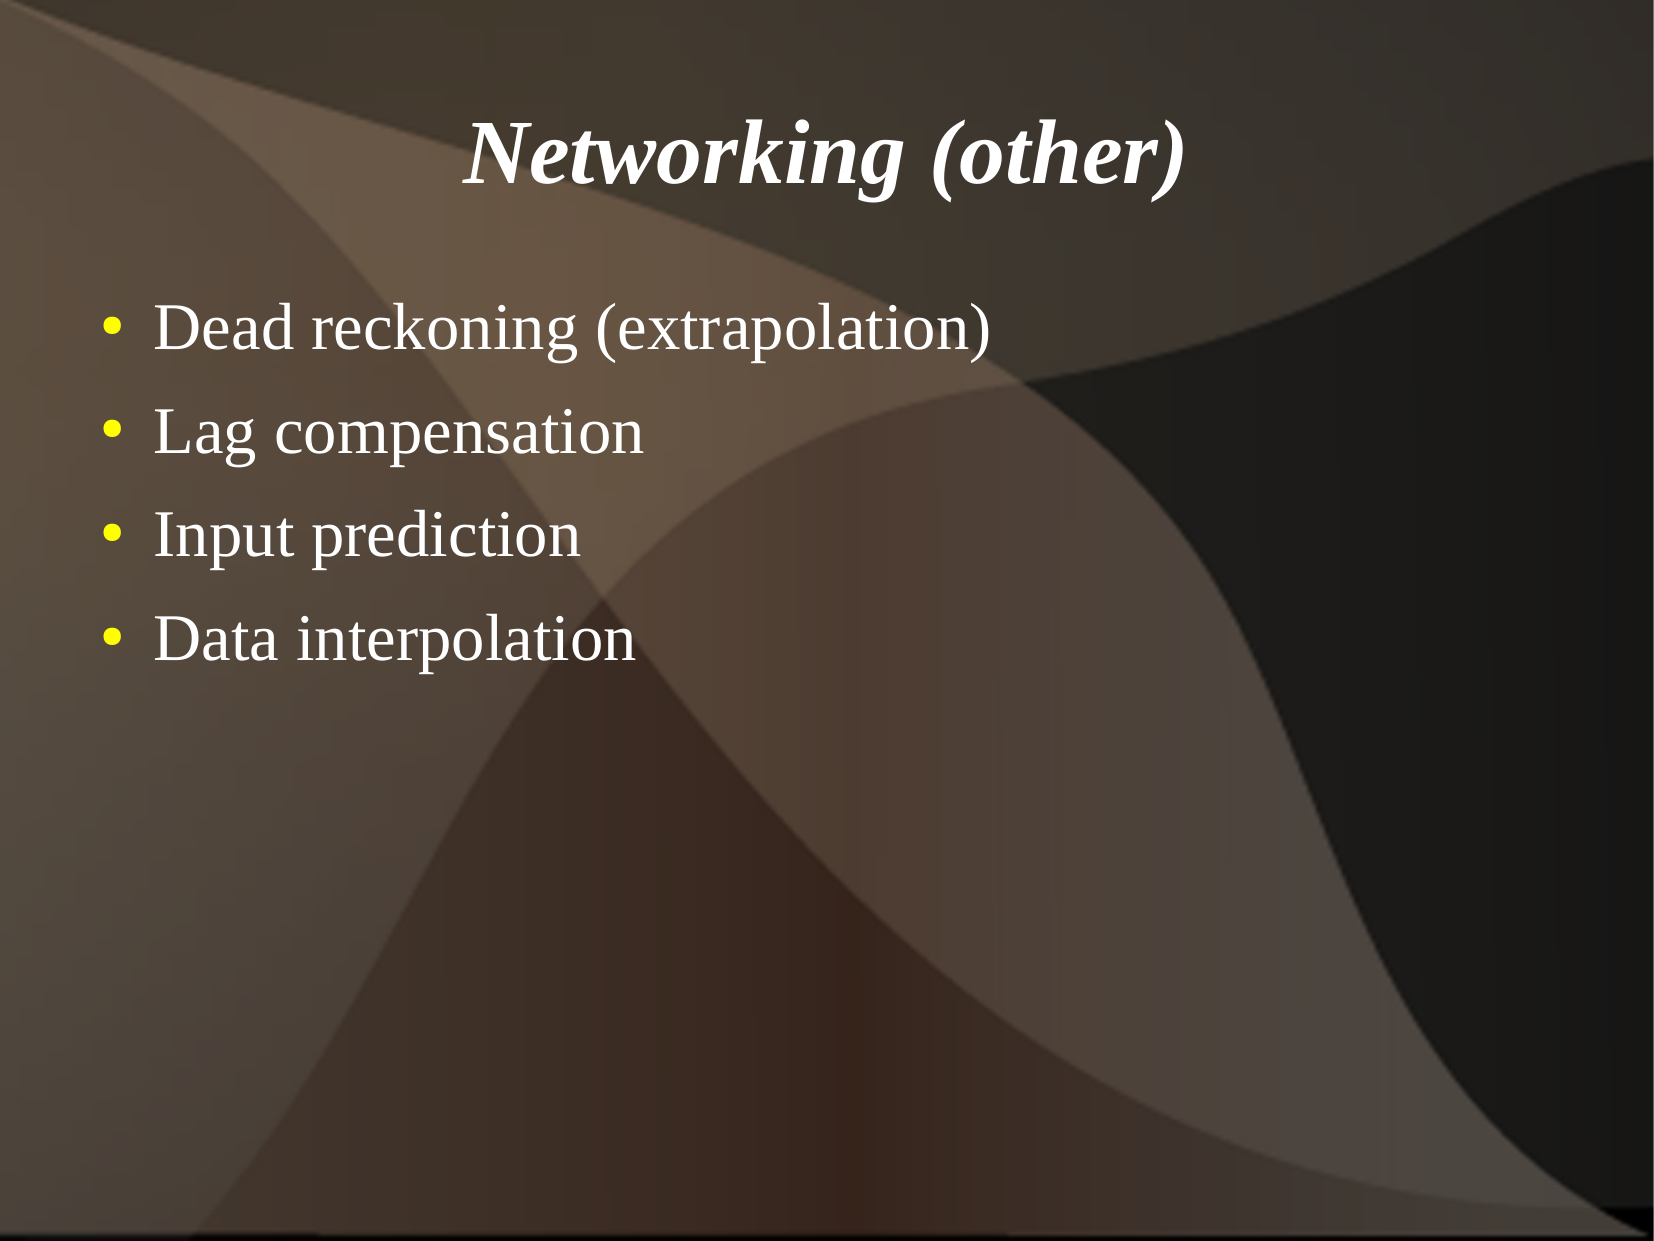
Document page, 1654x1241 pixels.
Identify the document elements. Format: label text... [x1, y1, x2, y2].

list Dead reckoning (extrapolation) Lag compensation Input prediction Data interpolation [82, 290, 1571, 1010]
title Networking (other) [82, 49, 1571, 257]
picture [0, 0, 1654, 1241]
